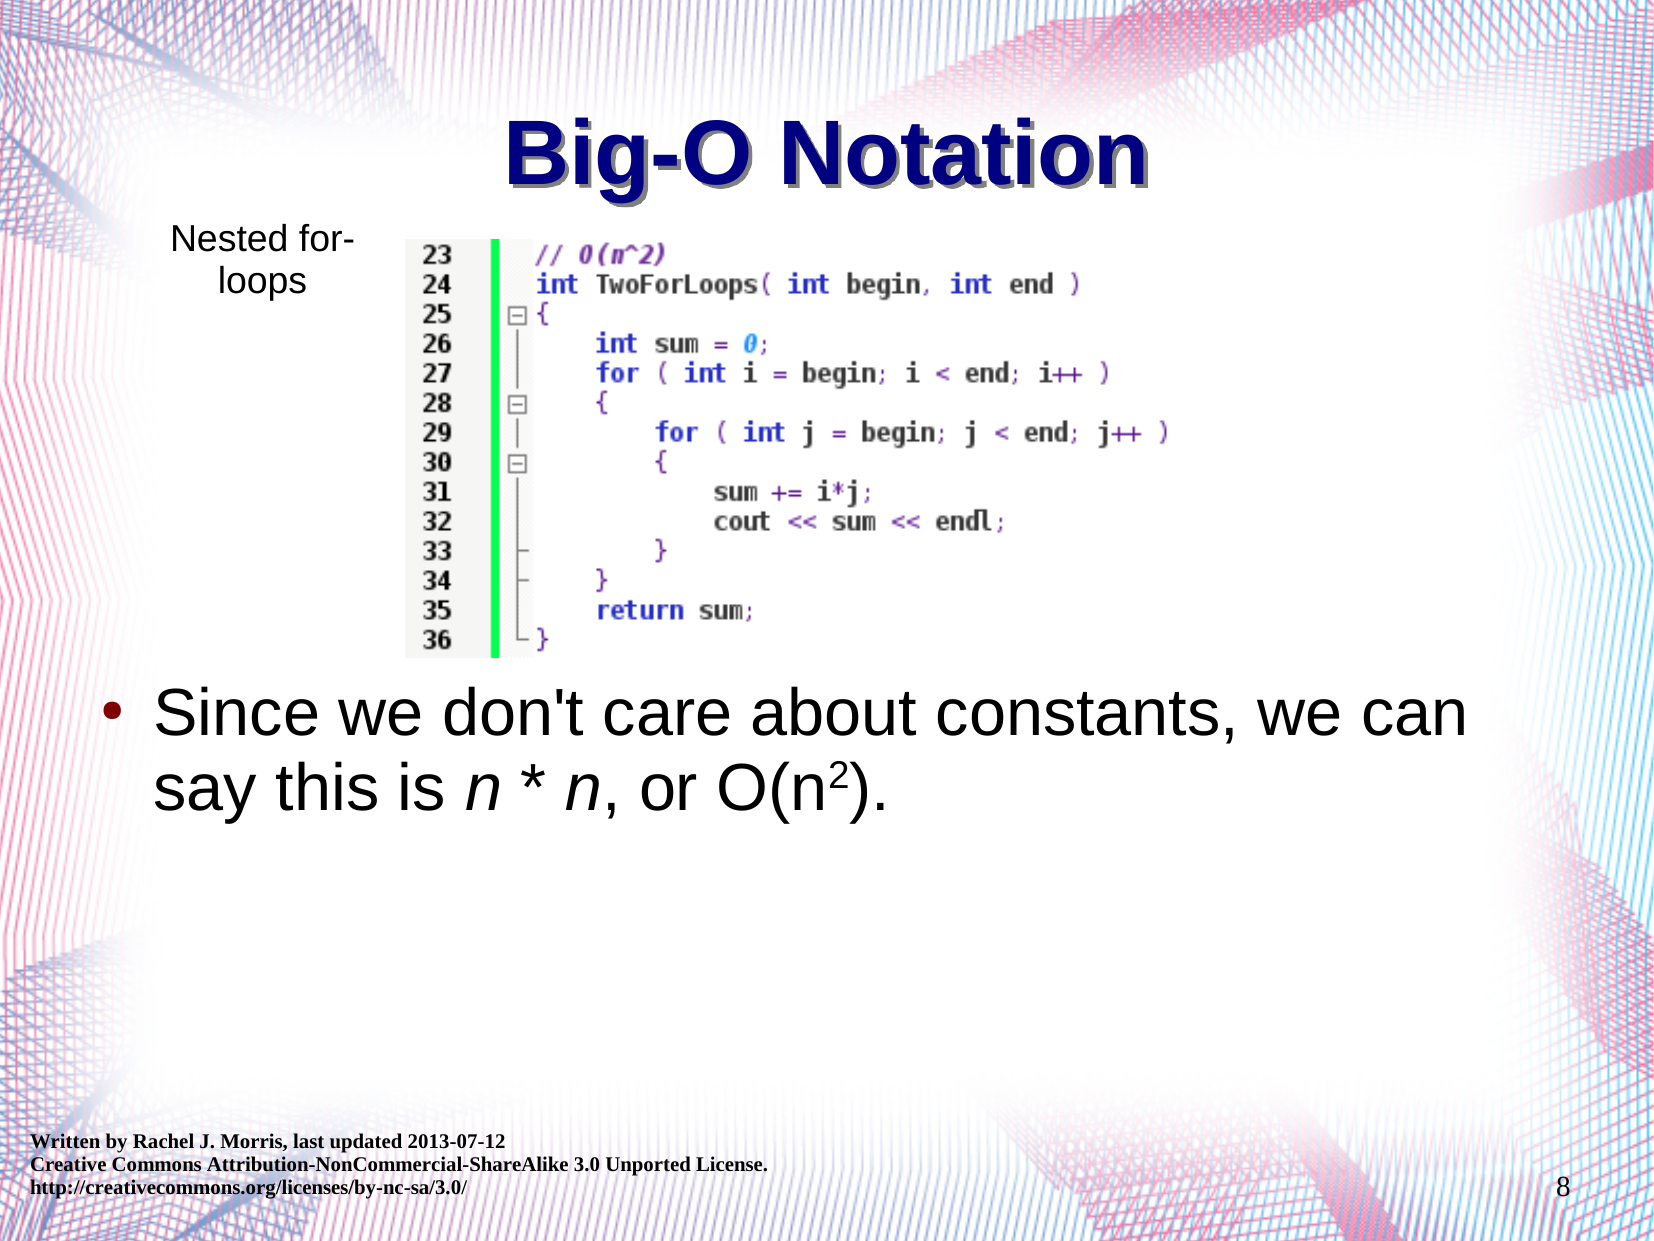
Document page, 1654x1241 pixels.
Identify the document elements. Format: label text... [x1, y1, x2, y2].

text_box Nested for-loops [120, 210, 406, 309]
picture [0, 0, 1654, 1241]
list Since we don't care about constants, we can say this is n * n, or O(n2). [82, 675, 1571, 1010]
title Big-O Notation [82, 49, 1571, 257]
